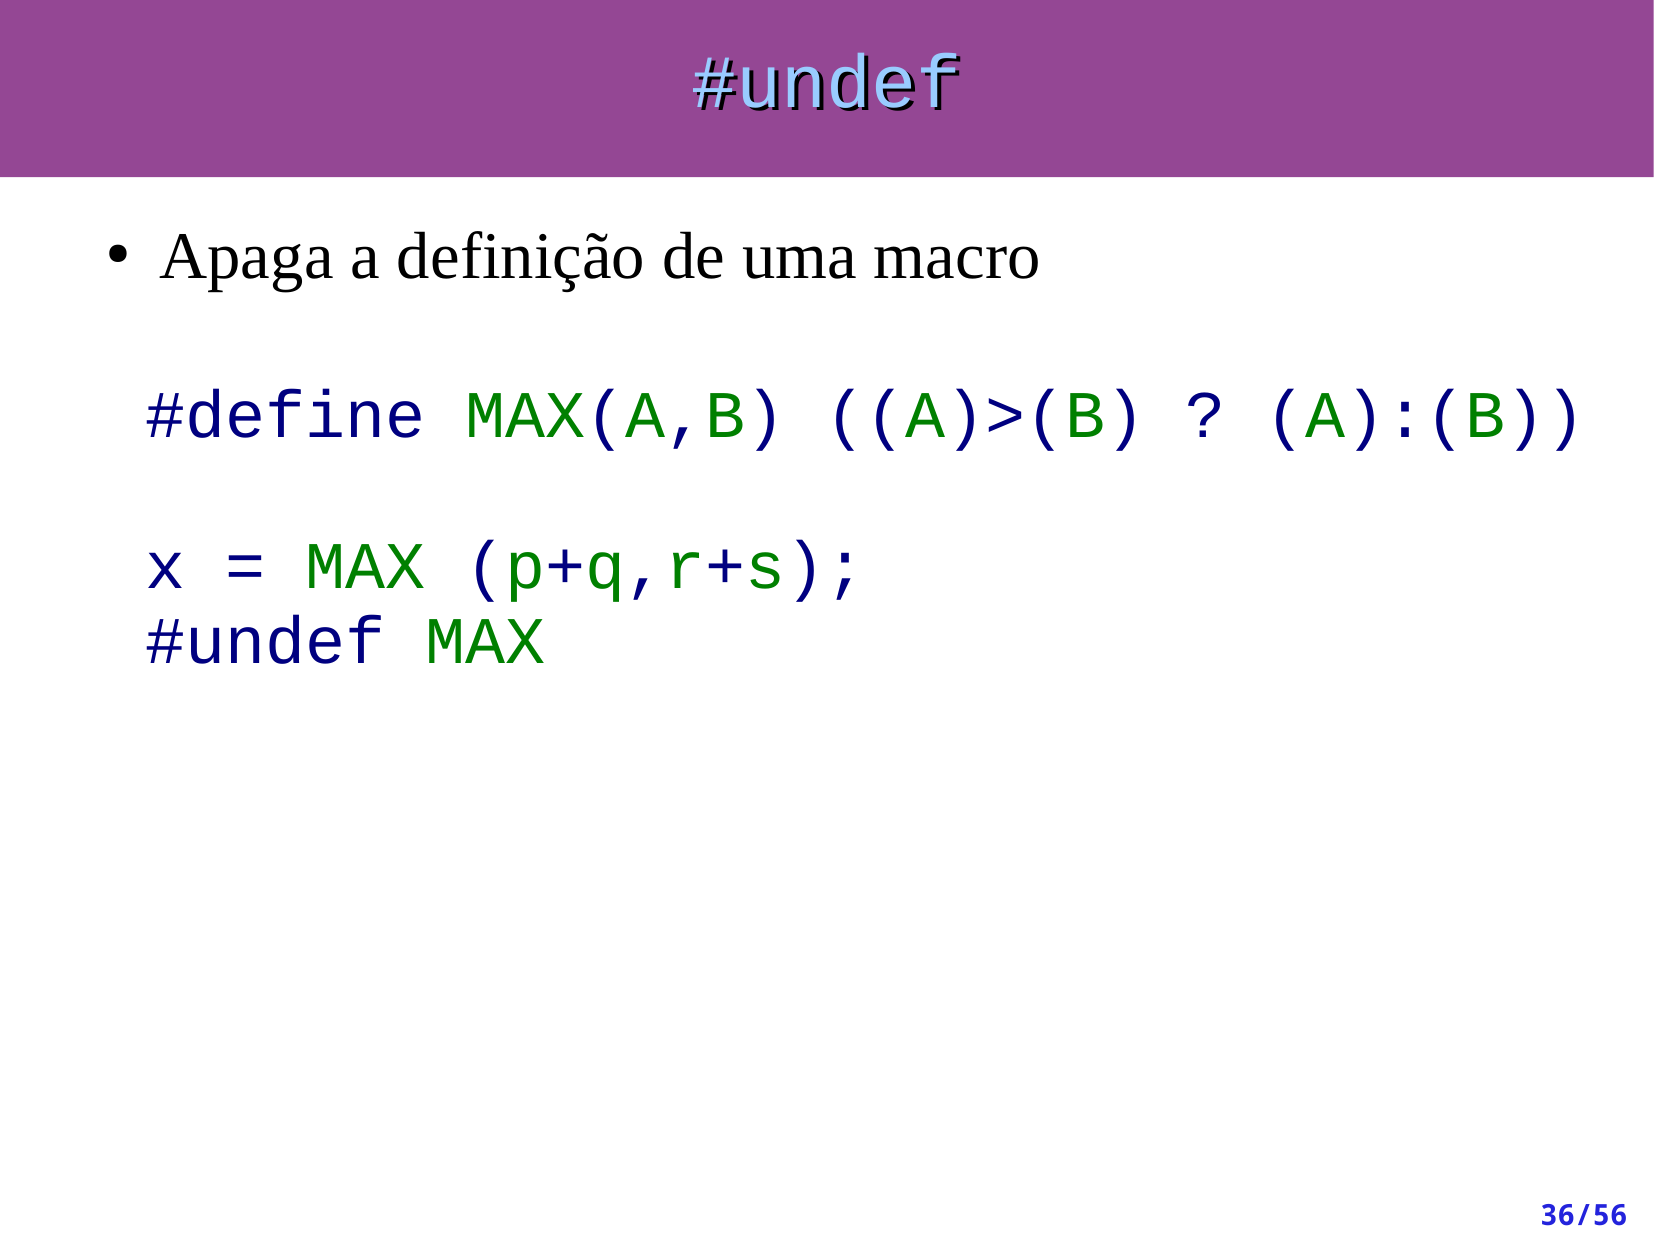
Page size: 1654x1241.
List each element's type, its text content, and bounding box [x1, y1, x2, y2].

title #undef [82, 0, 1571, 176]
text_box #define MAX(A,B) ((A)>(B) ? (A):(B)) x = MAX (p+q,r+s); #undef MAX [129, 372, 1625, 695]
list Apaga a definição de uma macro [88, 218, 1577, 1037]
